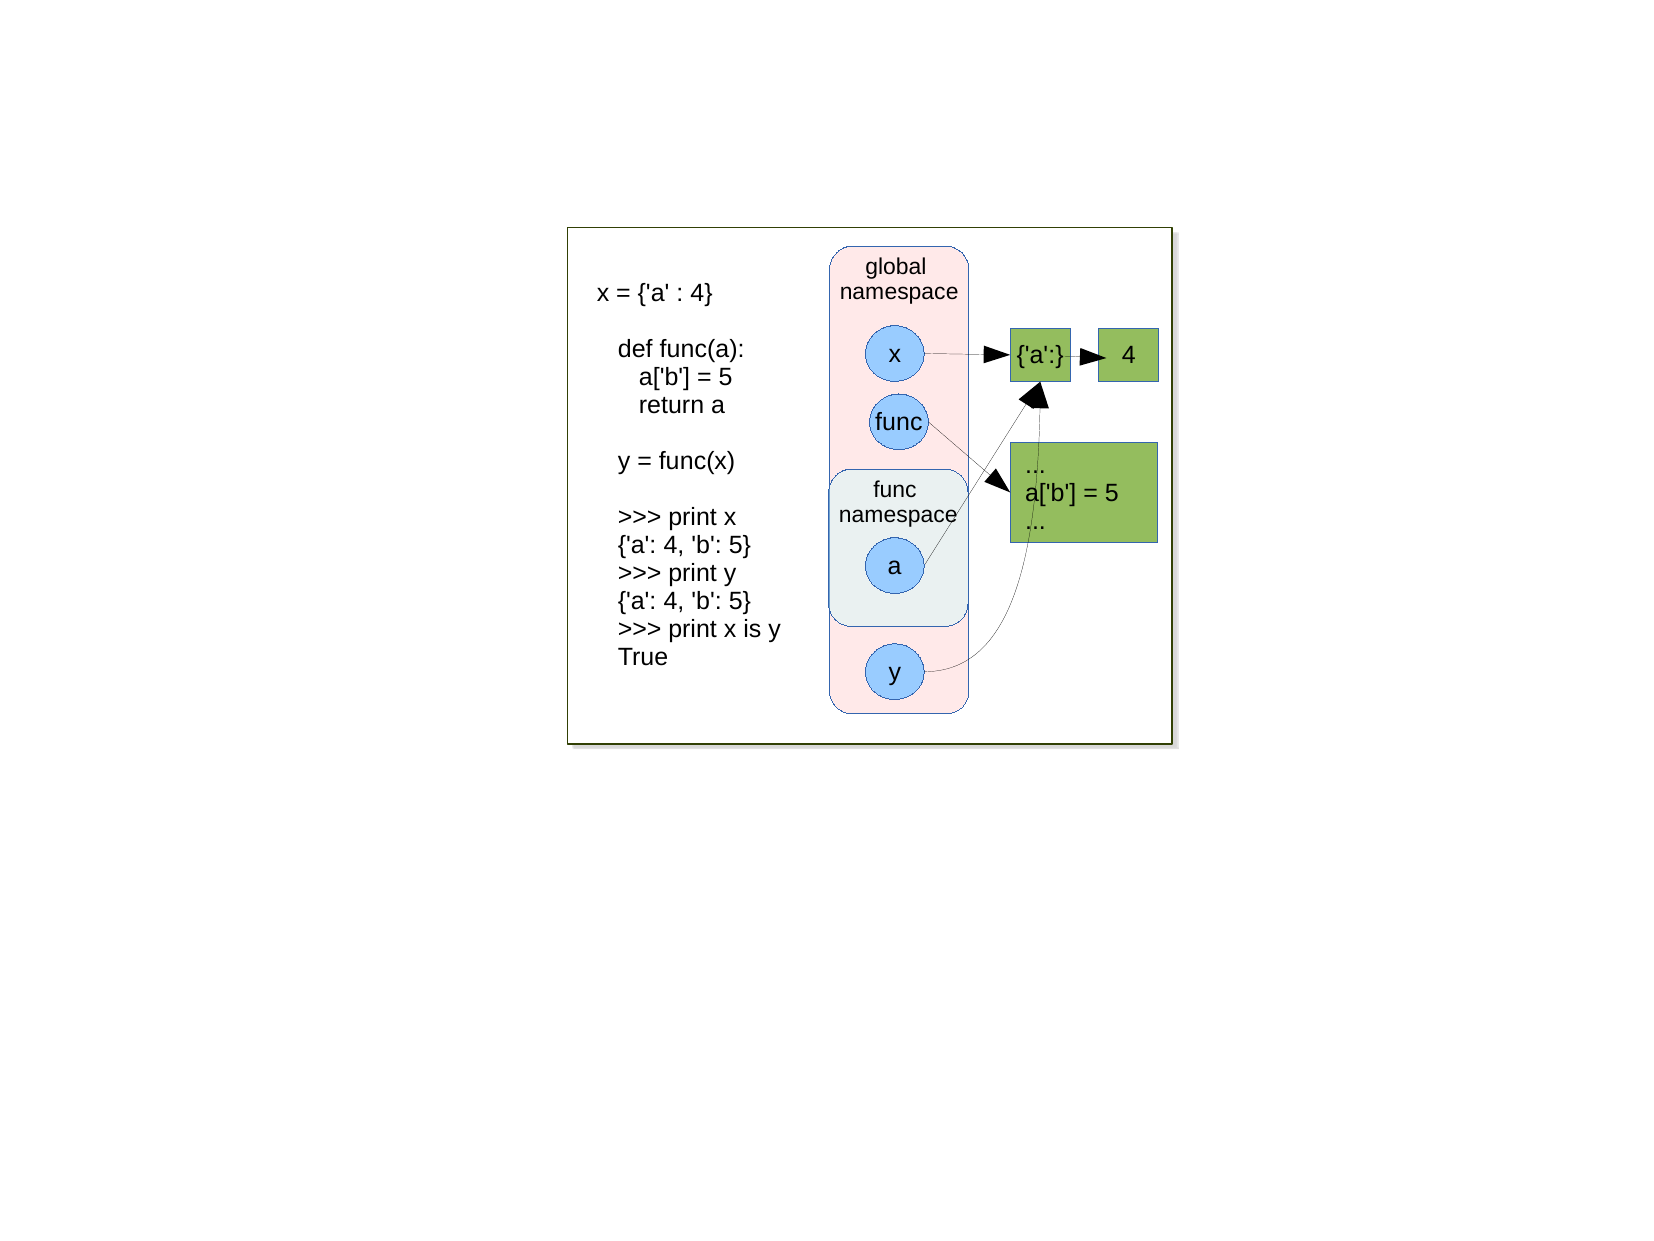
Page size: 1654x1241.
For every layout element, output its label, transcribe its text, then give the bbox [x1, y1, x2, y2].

text_box global namespace [924, 354, 974, 361]
text_box func namespace [824, 469, 973, 542]
text_box x [865, 325, 925, 382]
text_box 4 [1098, 328, 1159, 382]
text_box func namespace [940, 491, 973, 542]
text_box global namespace [825, 246, 974, 361]
text_box a [865, 537, 925, 594]
text_box y [865, 643, 925, 700]
text_box ... a['b'] = 5 ... [1029, 442, 1158, 543]
text_box [567, 227, 1172, 745]
text_box {'a':} [1010, 328, 1071, 382]
text_box ... a['b'] = 5 ... [1010, 442, 1038, 543]
text_box x = {'a' : 4} def func(a): a['b'] = 5 return a y = func(x) >>> print x {'a': 4, 'b': 5} >>> print y {'a': 4, 'b': 5} >>> print x is y True [582, 271, 797, 682]
text_box func [869, 393, 929, 450]
